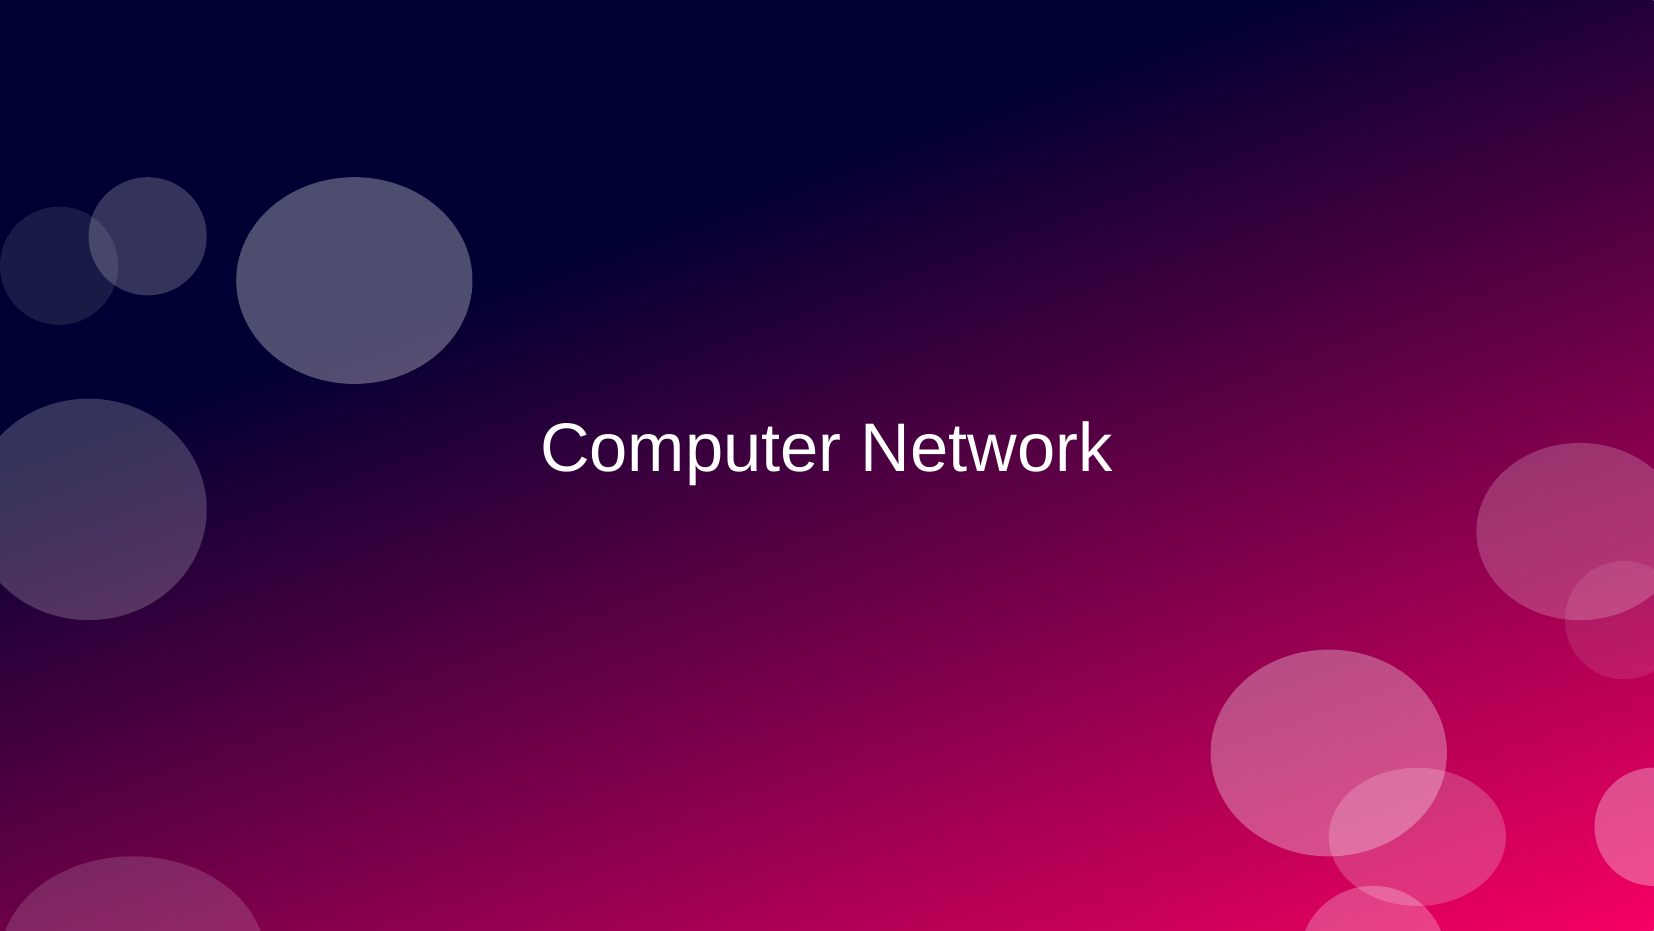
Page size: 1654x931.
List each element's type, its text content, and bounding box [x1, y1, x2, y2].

title Computer Network [82, 369, 1571, 526]
